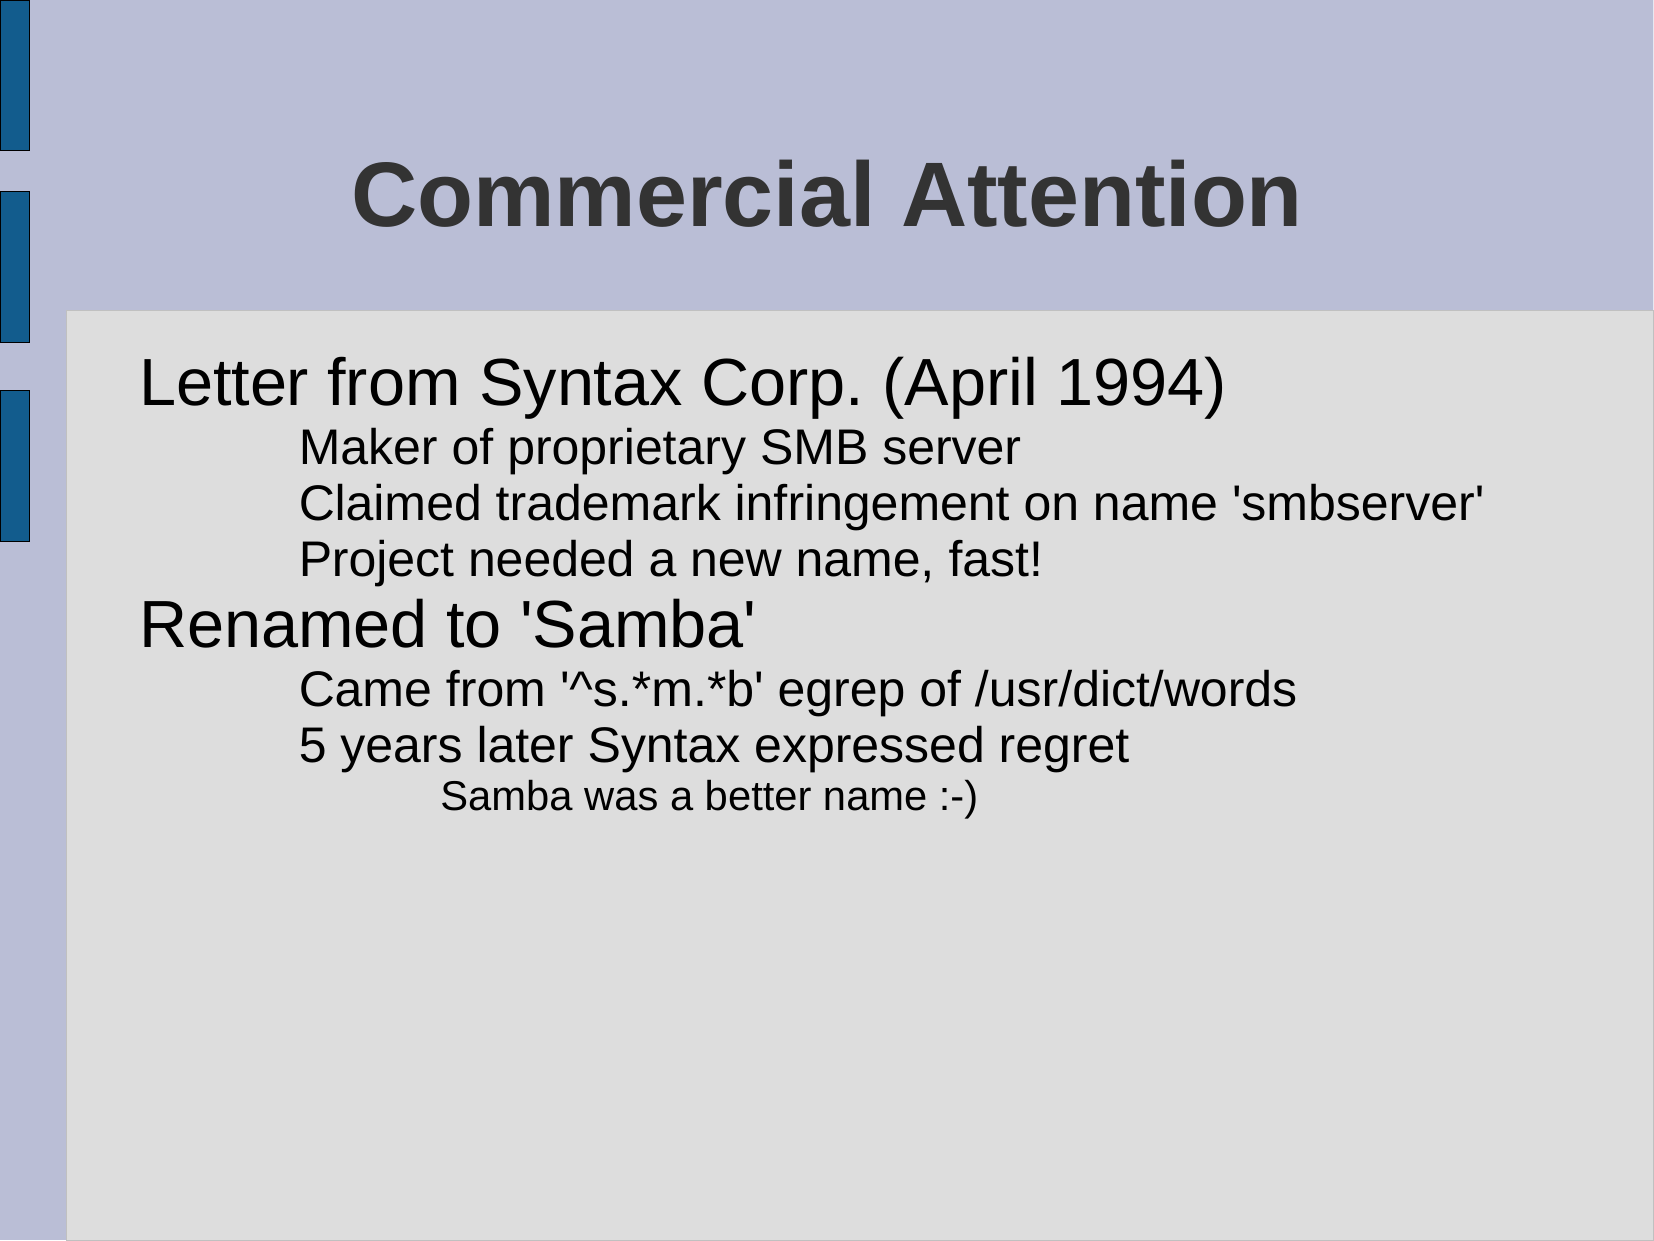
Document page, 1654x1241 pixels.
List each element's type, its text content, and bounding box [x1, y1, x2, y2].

list Letter from Syntax Corp. (April 1994) Maker of proprietary SMB server Claimed trademark infringement on name 'smbserver' Project needed a new name, fast! Renamed to 'Samba' Came from '^s.*m.*b' egrep of /usr/dict/words 5 years later Syntax expressed regret Samba was a better name :-) [121, 344, 1534, 1112]
title Commercial Attention [121, 98, 1534, 291]
